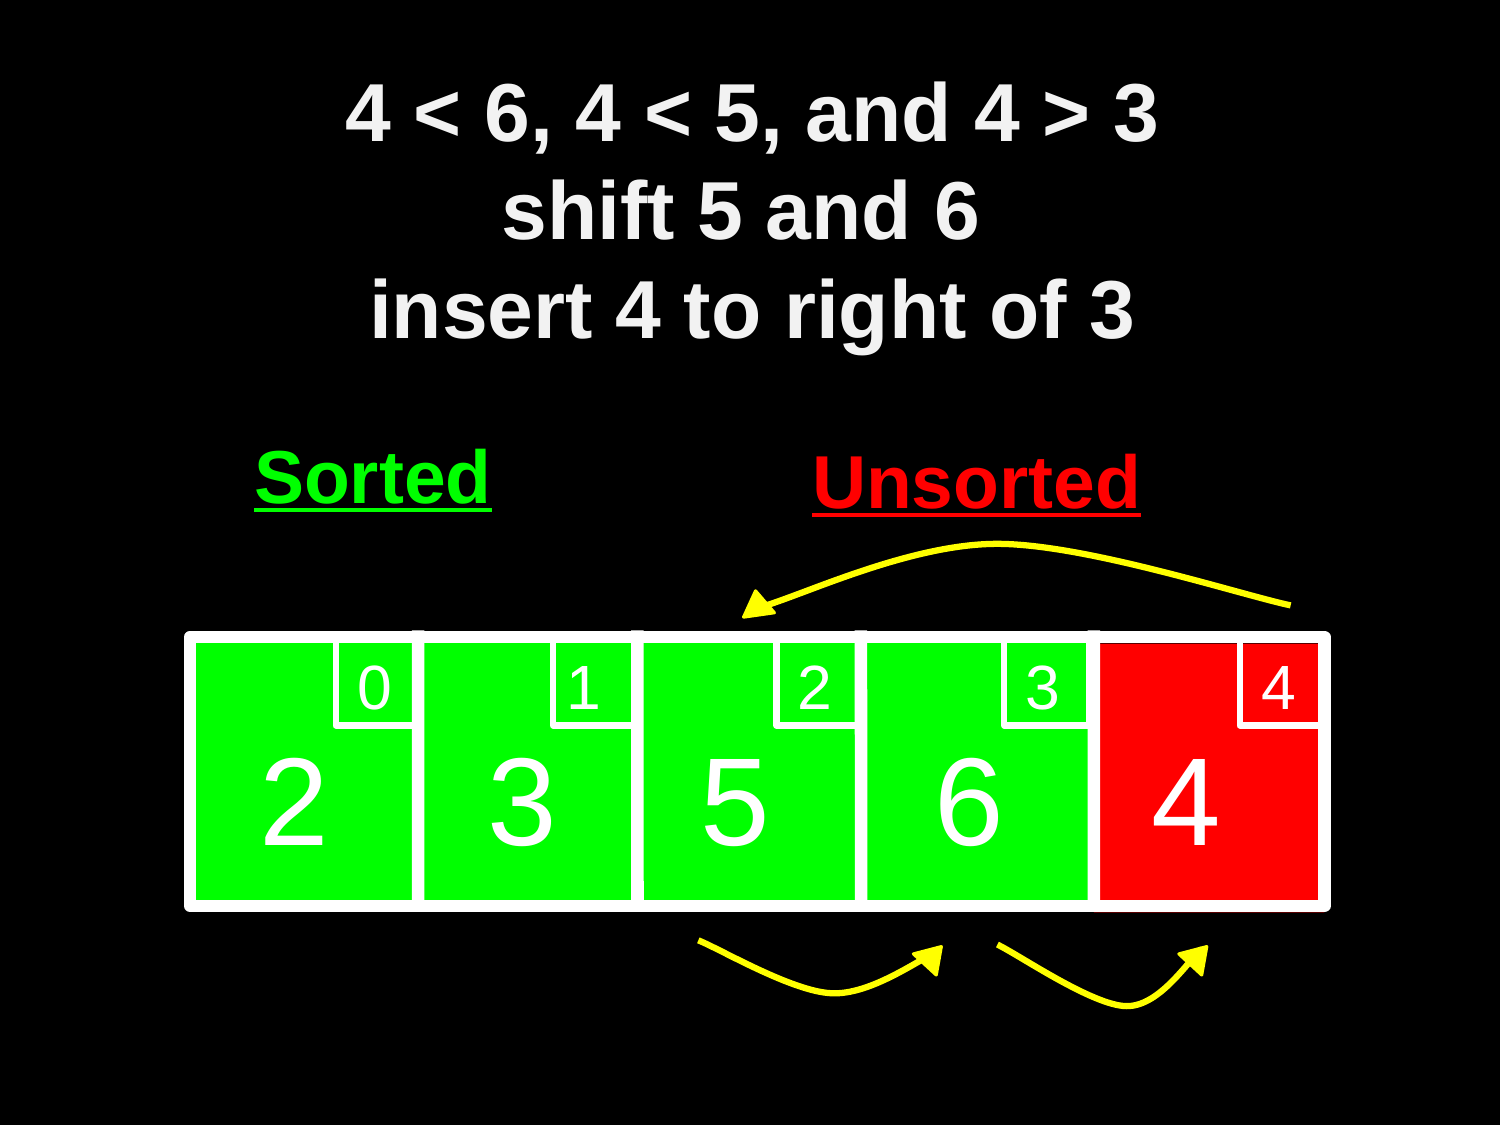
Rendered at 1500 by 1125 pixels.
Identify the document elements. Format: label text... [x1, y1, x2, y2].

text_box [743, 590, 775, 618]
text_box Sorted [44, 330, 770, 618]
text_box 4 [1136, 705, 1272, 875]
text_box 6 [919, 705, 1054, 875]
text_box Unsorted [614, 353, 1340, 635]
text_box 0 [342, 631, 414, 730]
text_box [644, 643, 854, 900]
text_box [913, 946, 942, 976]
text_box [868, 643, 1087, 900]
text_box 0 [365, 670, 384, 705]
text_box 3 [1010, 635, 1082, 730]
text_box 4 < 6, 4 < 5, and 4 > 3 shift 5 and 6 insert 4 to right of 3 [147, 171, 1359, 353]
text_box 1 [551, 631, 624, 730]
text_box [196, 643, 411, 900]
text_box [1178, 946, 1207, 976]
text_box [624, 643, 631, 722]
text_box 4 [1246, 639, 1318, 722]
text_box [1082, 643, 1086, 722]
text_box [1101, 643, 1318, 900]
text_box 2 [244, 705, 379, 875]
text_box 5 [685, 705, 821, 875]
text_box 3 [472, 705, 608, 875]
text_box 2 [782, 635, 855, 730]
text_box [425, 643, 631, 900]
